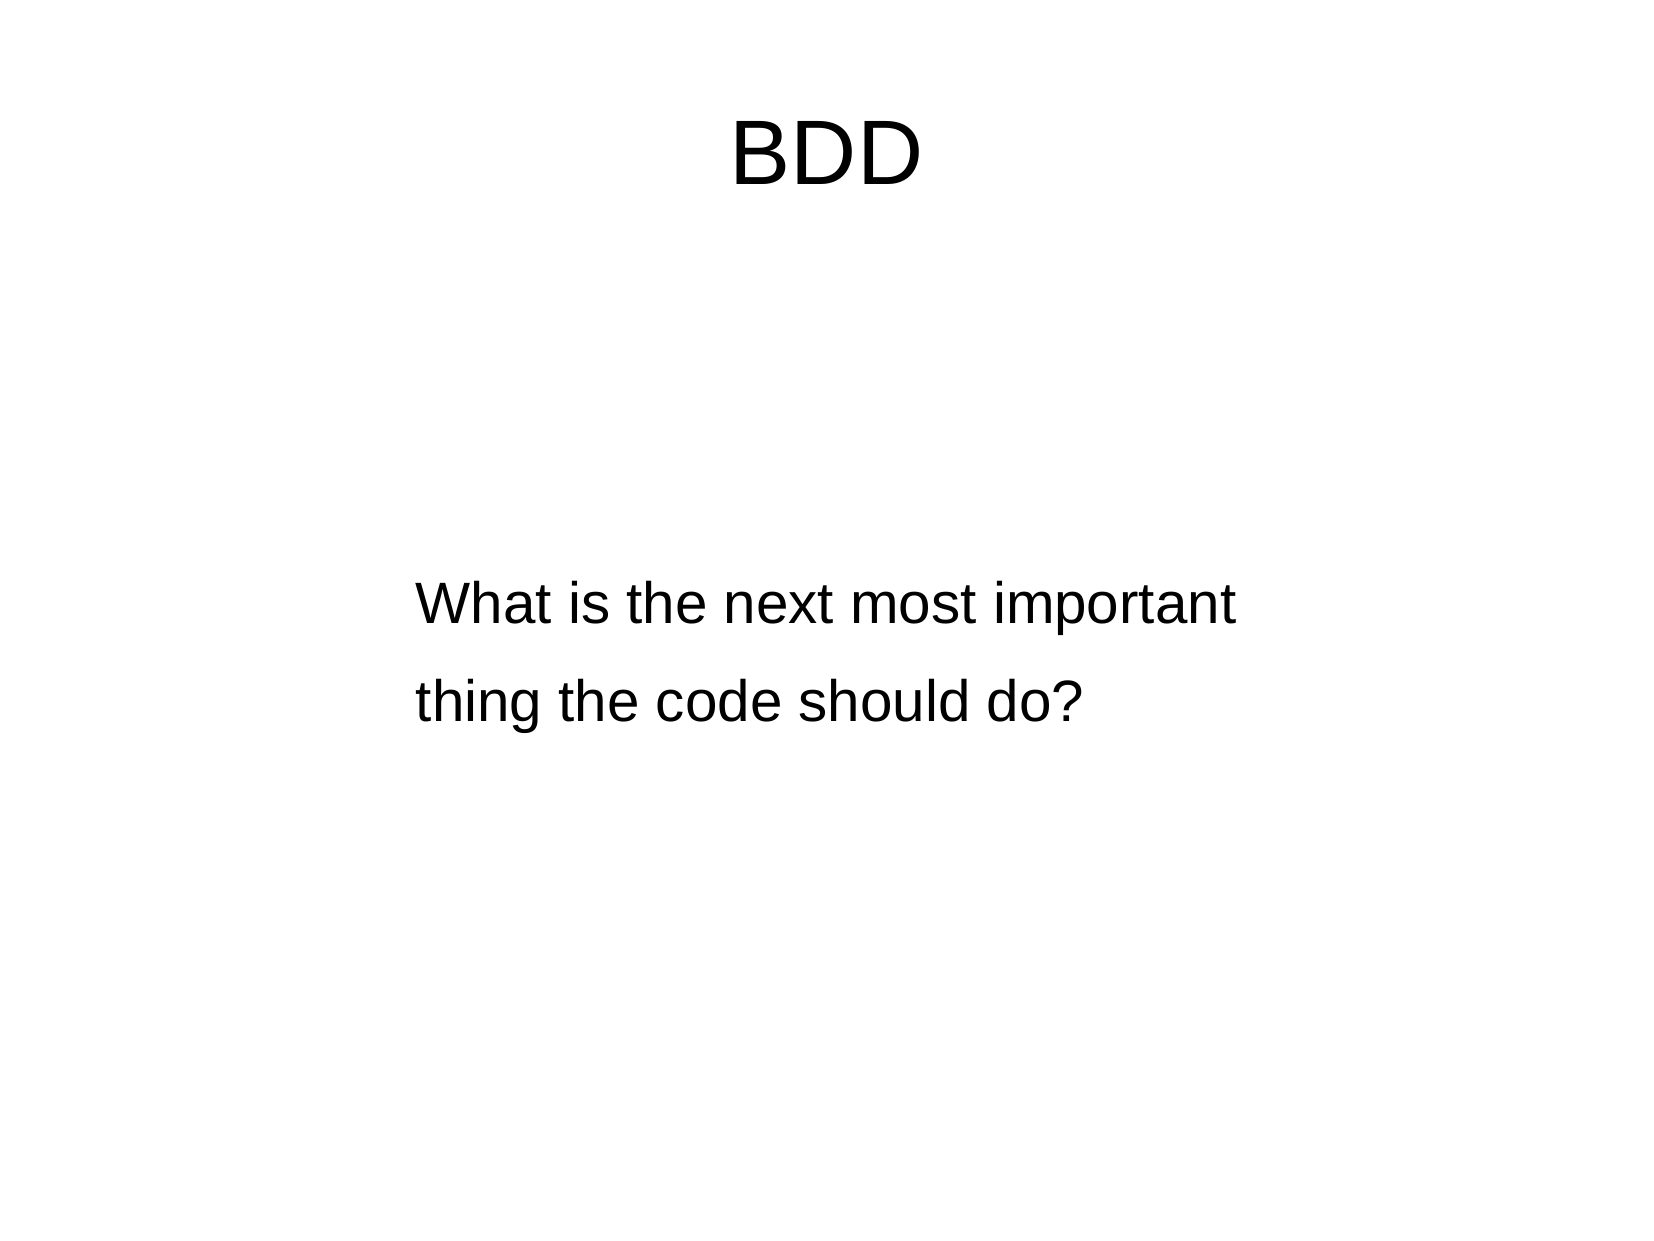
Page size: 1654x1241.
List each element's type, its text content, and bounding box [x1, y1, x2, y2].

title BDD [82, 49, 1571, 257]
text_box What is the next most important thing the code should do? [400, 531, 1253, 709]
